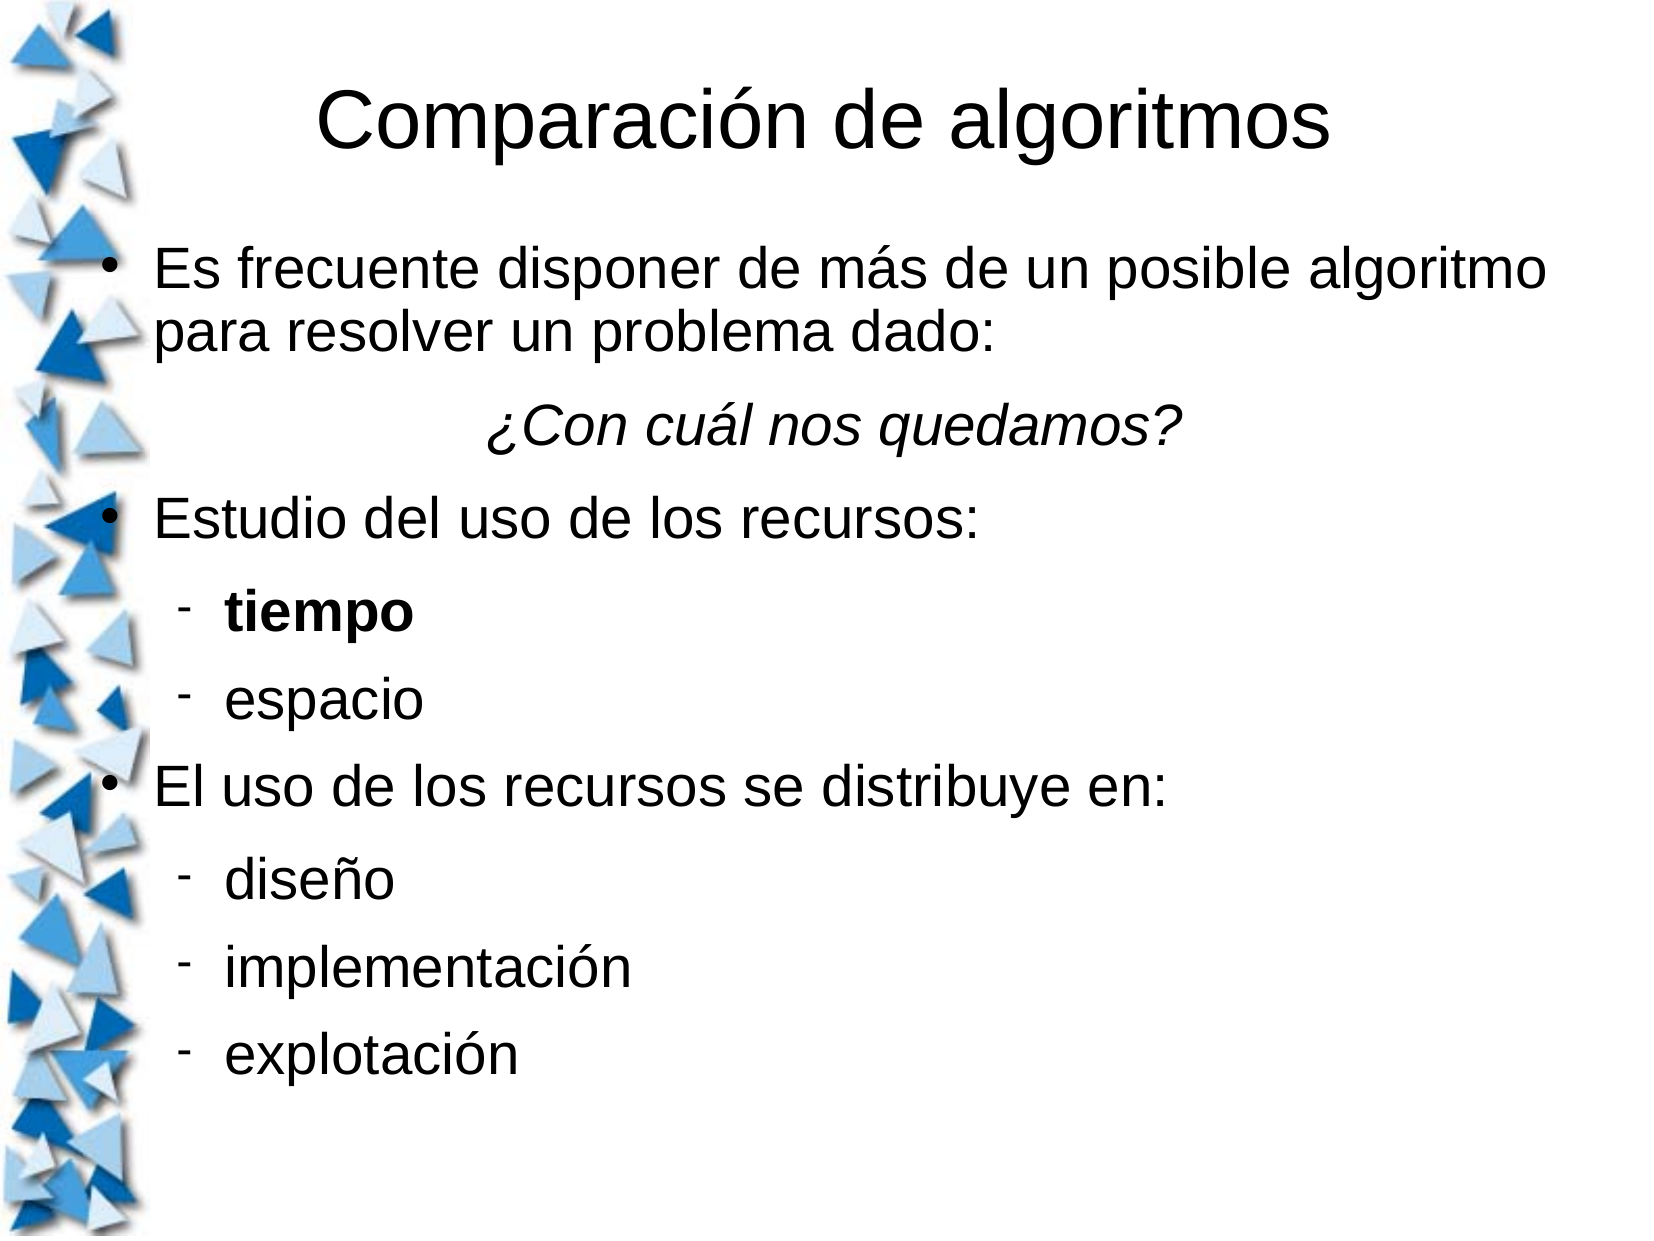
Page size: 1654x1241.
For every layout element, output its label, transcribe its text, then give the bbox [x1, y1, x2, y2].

picture [0, 0, 150, 1236]
title Comparación de algoritmos [315, 56, 1571, 185]
list Es frecuente disponer de más de un posible algoritmo para resolver un problema dado: ¿Con cuál nos quedamos? Estudio del uso de los recursos: tiempo espacio El uso de los recursos se distribuye en: diseño implementación explotación [82, 236, 1571, 1128]
